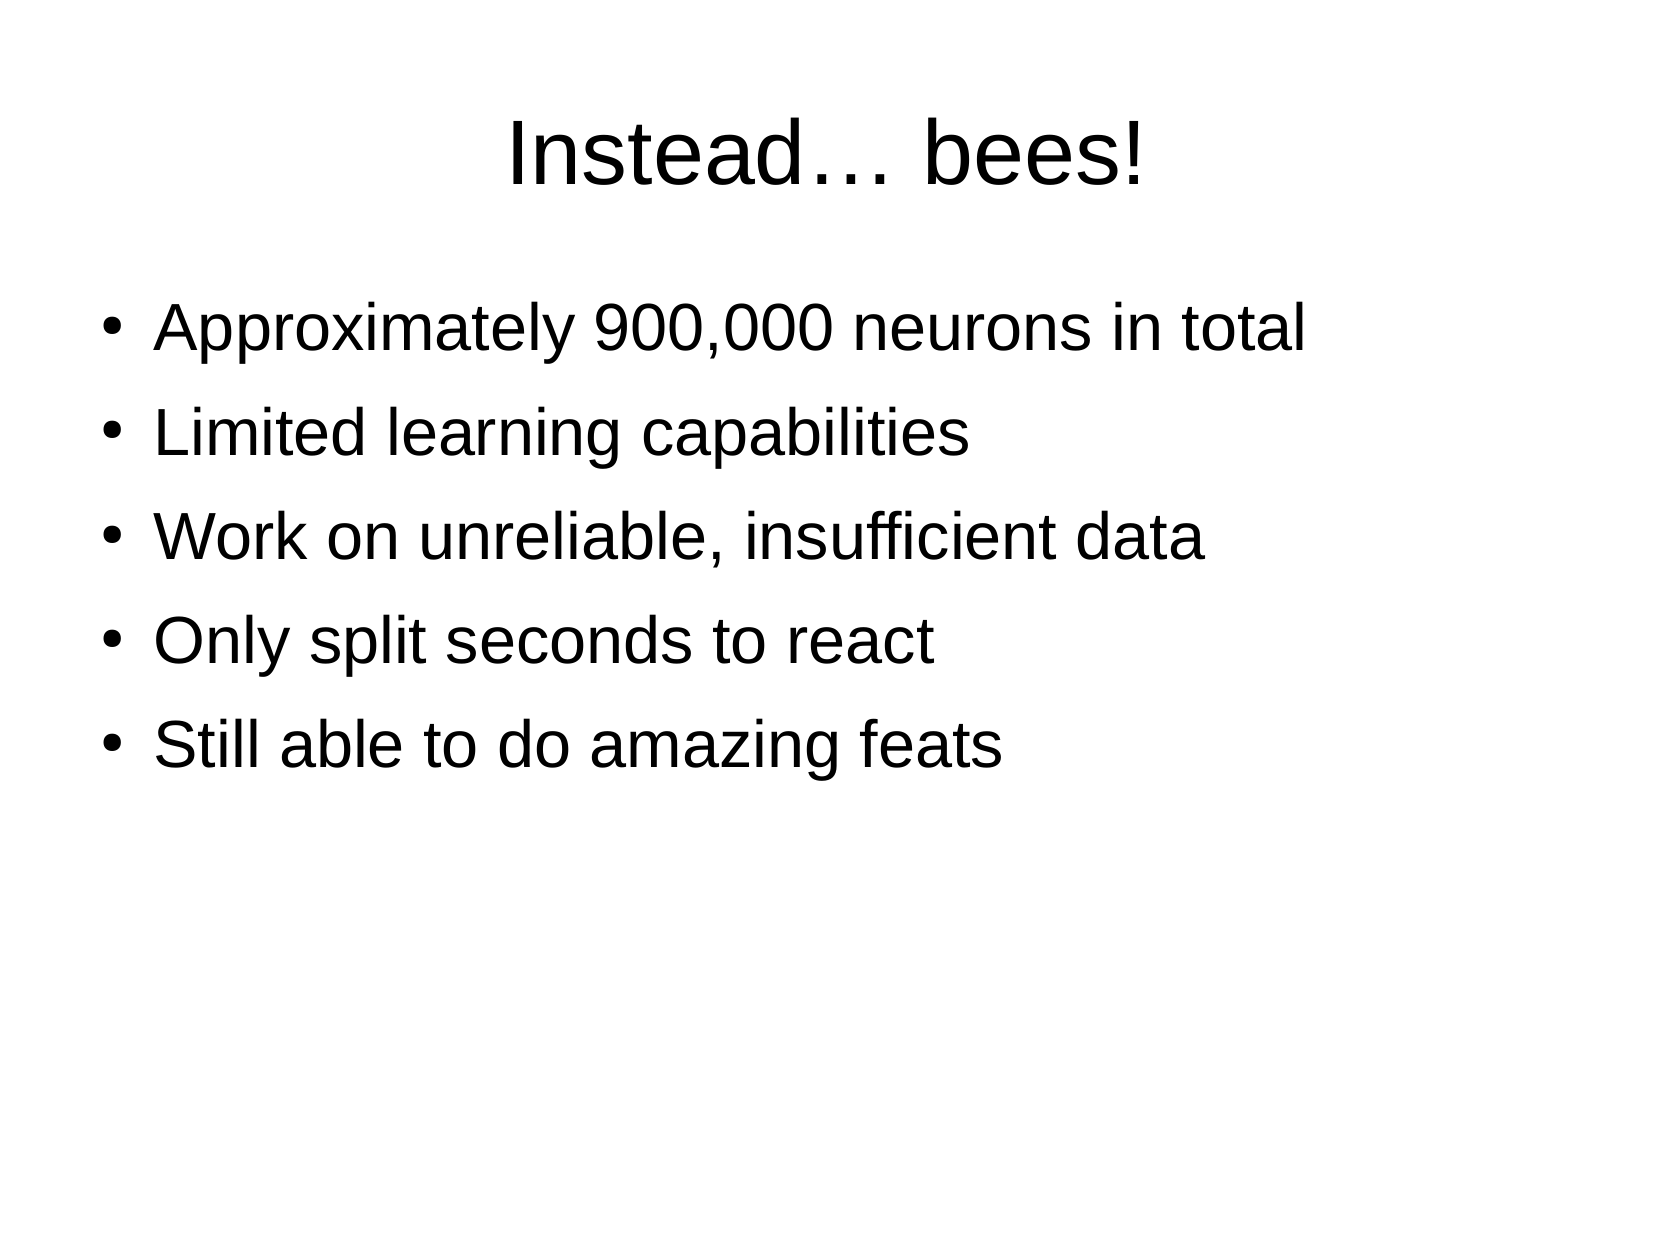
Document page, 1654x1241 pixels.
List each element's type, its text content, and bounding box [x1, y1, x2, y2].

list Approximately 900,000 neurons in total Limited learning capabilities Work on unreliable, insufficient data Only split seconds to react Still able to do amazing feats [82, 290, 1571, 1010]
title Instead… bees! [82, 49, 1571, 257]
